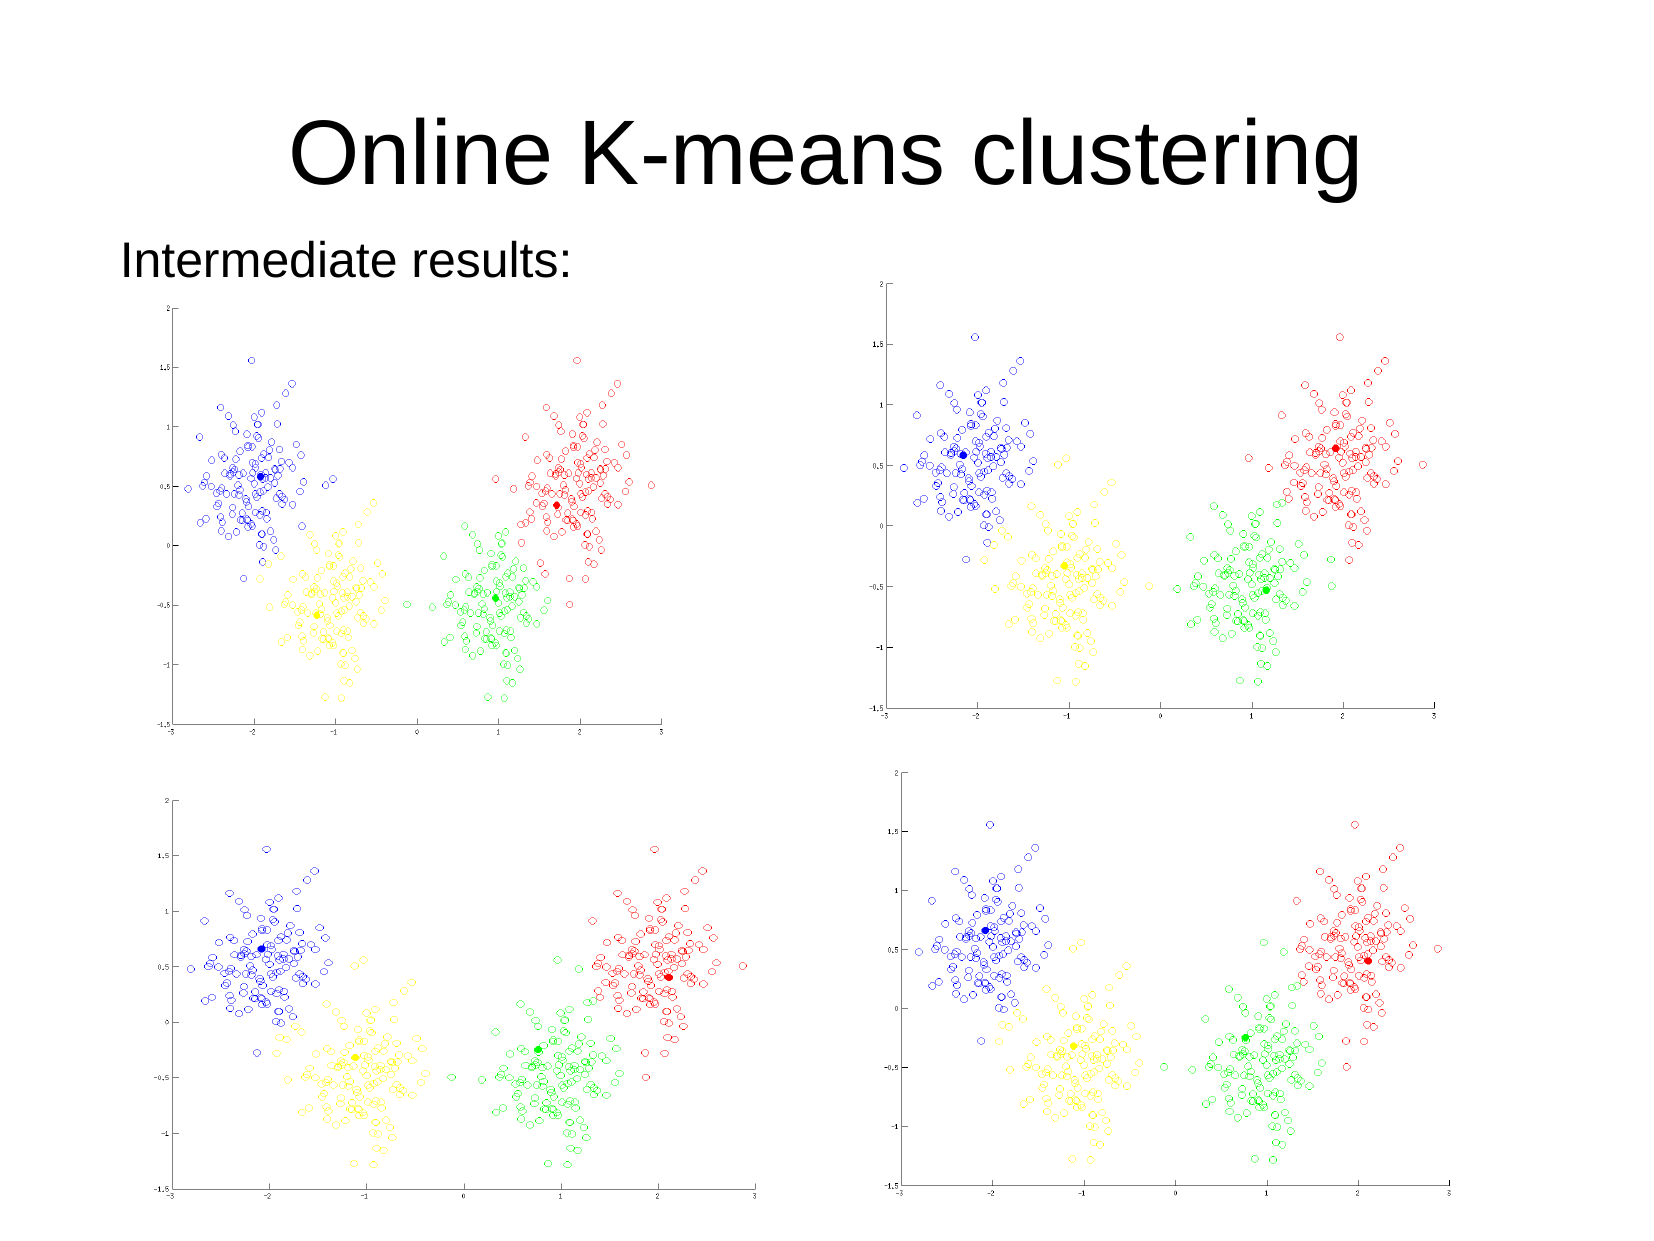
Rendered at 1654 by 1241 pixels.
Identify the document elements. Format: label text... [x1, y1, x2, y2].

picture [75, 244, 1516, 1241]
text_box Intermediate results: [105, 225, 961, 296]
title Online K-means clustering [82, 49, 1571, 257]
